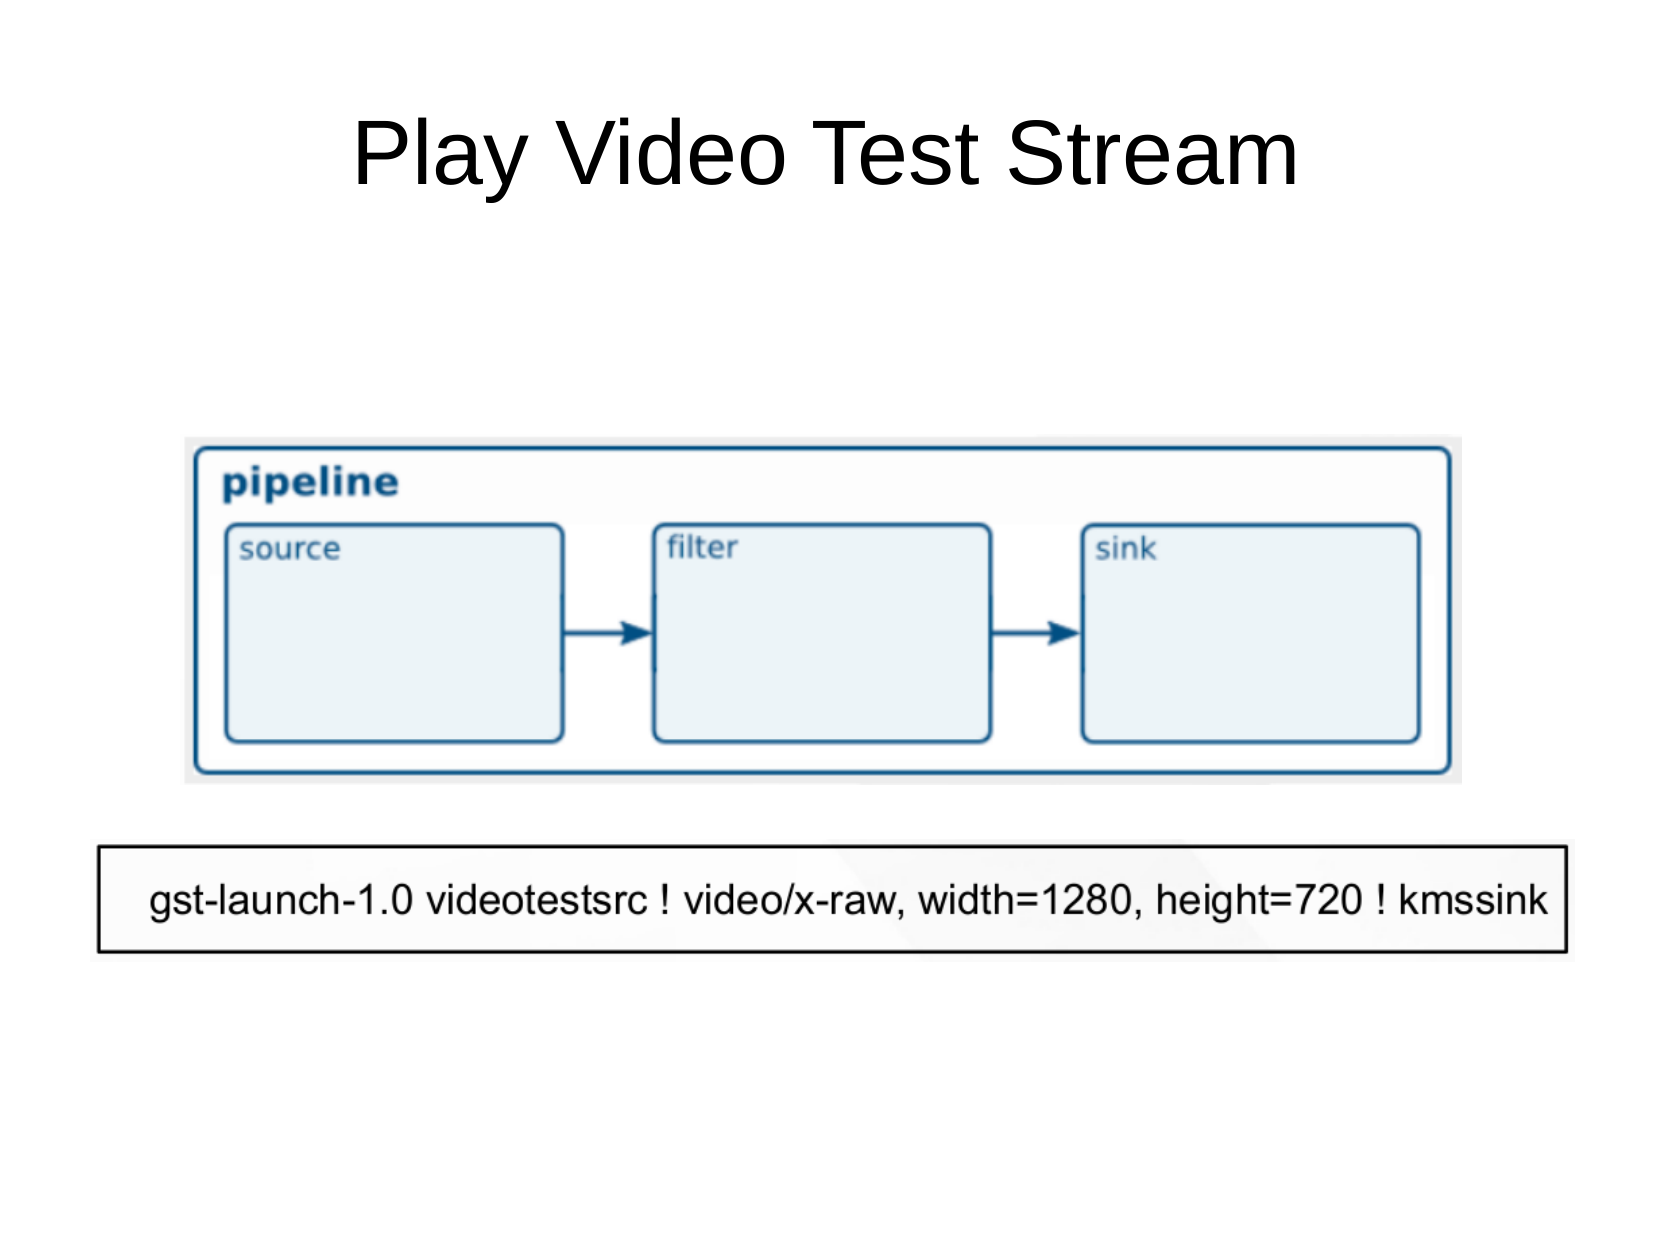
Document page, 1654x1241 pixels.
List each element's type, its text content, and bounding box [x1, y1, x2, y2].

picture [90, 839, 1575, 962]
title Play Video Test Stream [82, 49, 1571, 257]
picture [180, 434, 1462, 785]
